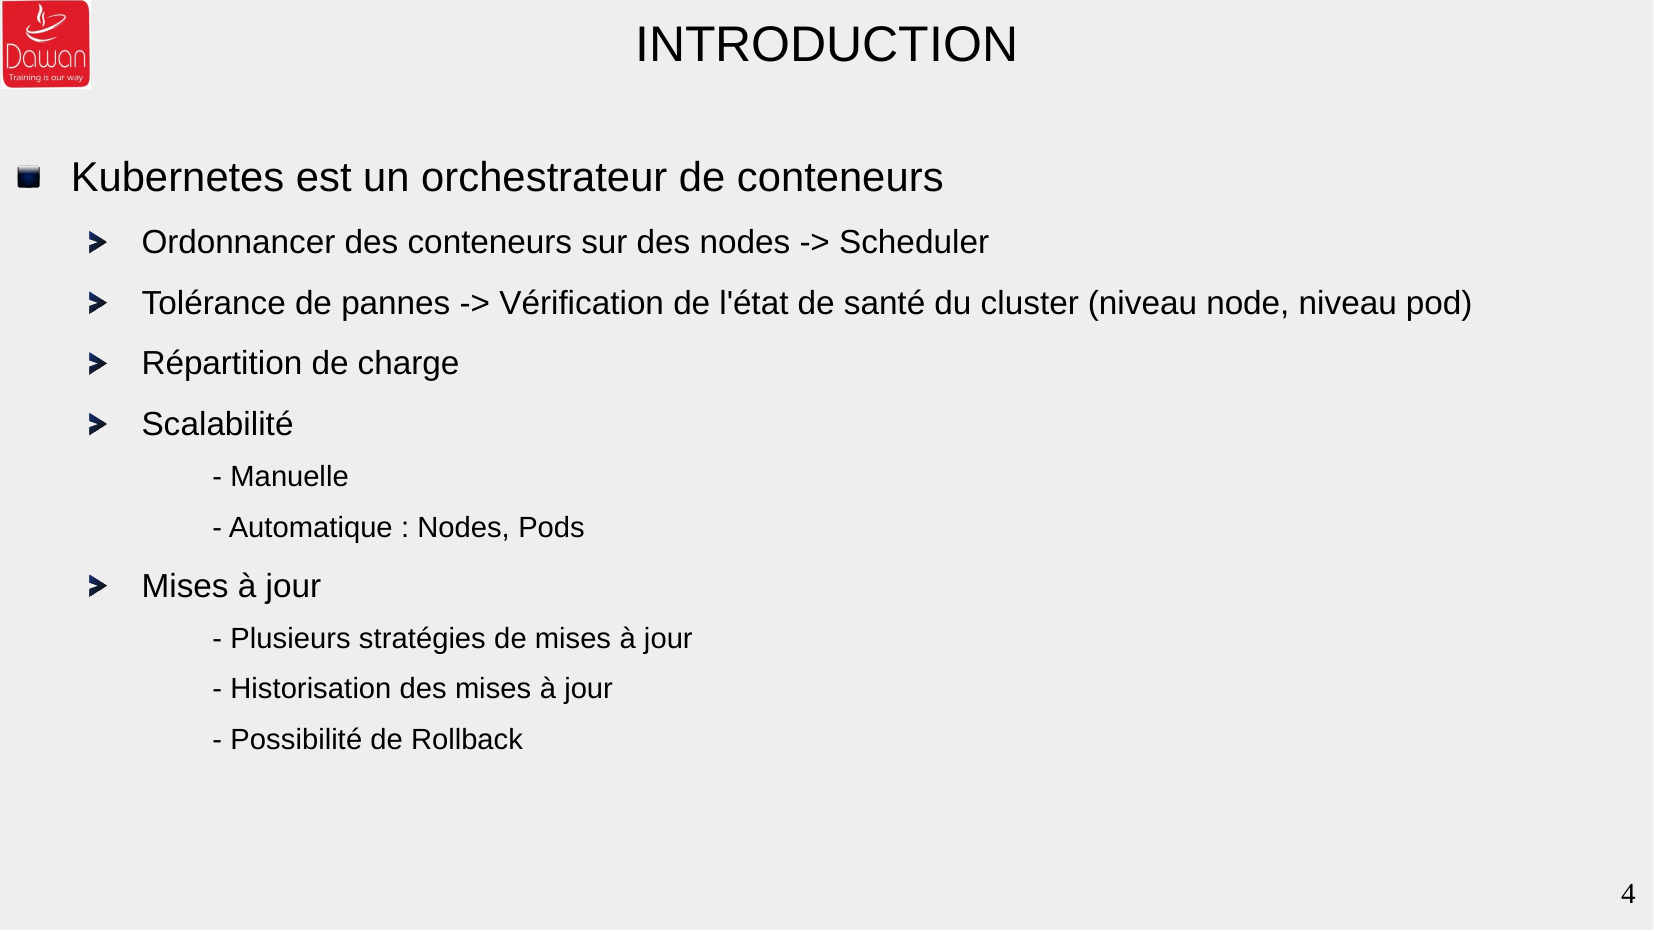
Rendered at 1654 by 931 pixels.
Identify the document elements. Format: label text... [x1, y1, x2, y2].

picture [1, 0, 91, 88]
list Kubernetes est un orchestrateur de conteneurs Ordonnancer des conteneurs sur des nodes -> Scheduler Tolérance de pannes -> Vérification de l'état de santé du cluster (niveau node, niveau pod) Répartition de charge Scalabilité - Manuelle - Automatique : Nodes, Pods Mises à jour - Plusieurs stratégies de mises à jour - Historisation des mises à jour - Possibilité de Rollback [0, 88, 1654, 886]
title INTRODUCTION [366, 0, 1287, 88]
